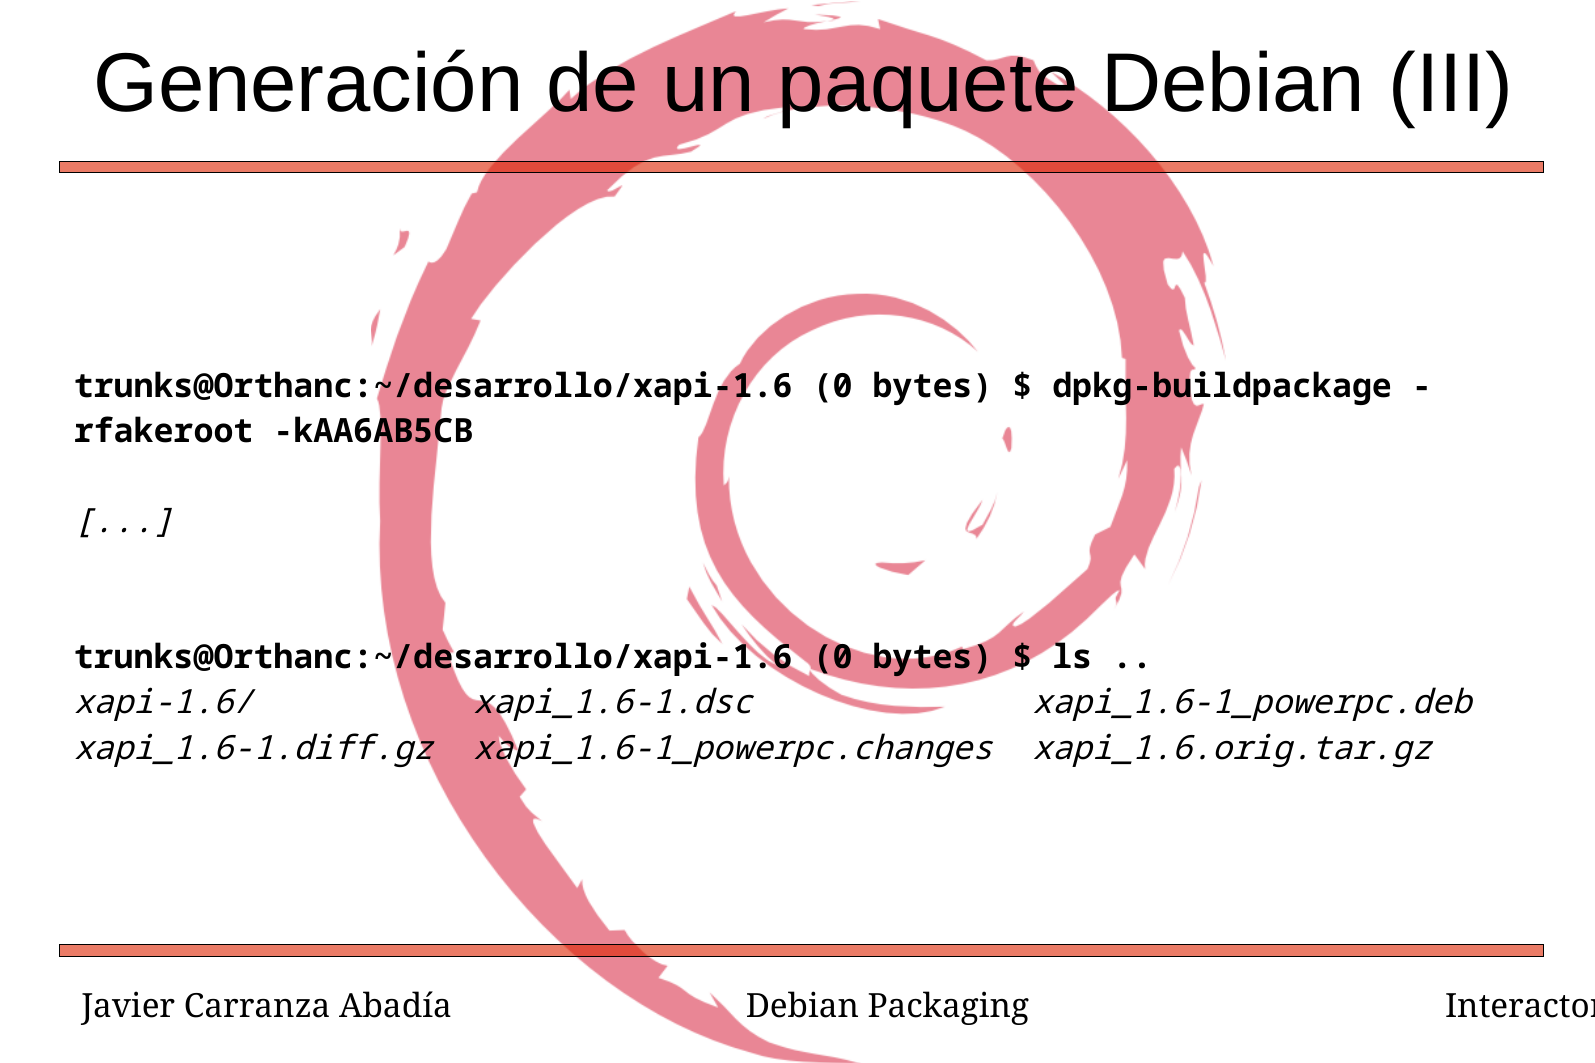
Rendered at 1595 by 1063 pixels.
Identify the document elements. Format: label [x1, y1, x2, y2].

picture [371, 173, 1226, 944]
picture [371, 1, 1226, 161]
text_box [59, 944, 1544, 957]
text_box [59, 161, 1544, 173]
picture [371, 957, 1226, 1063]
picture [371, 1001, 377, 1015]
picture [1219, 743, 1226, 757]
picture [1220, 73, 1226, 105]
